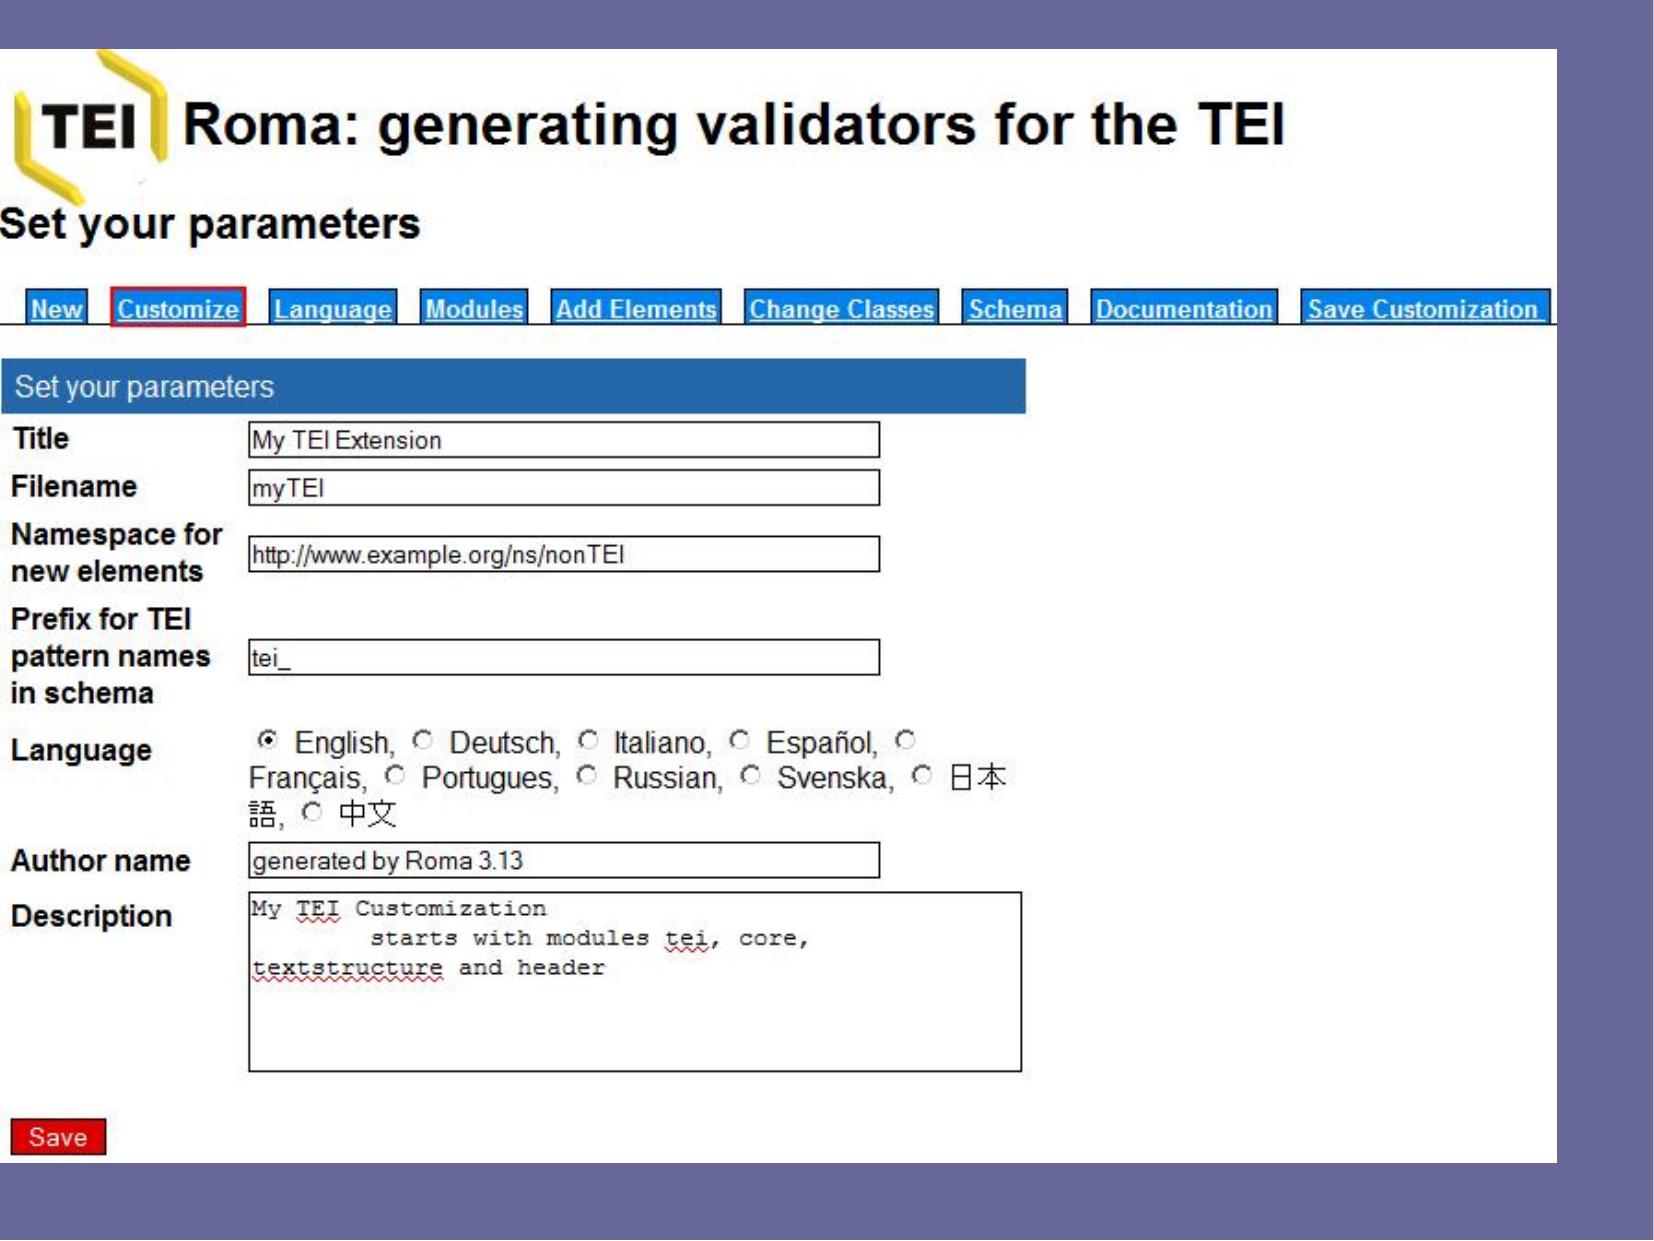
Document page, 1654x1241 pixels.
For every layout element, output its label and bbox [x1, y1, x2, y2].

picture [0, 49, 1557, 1163]
